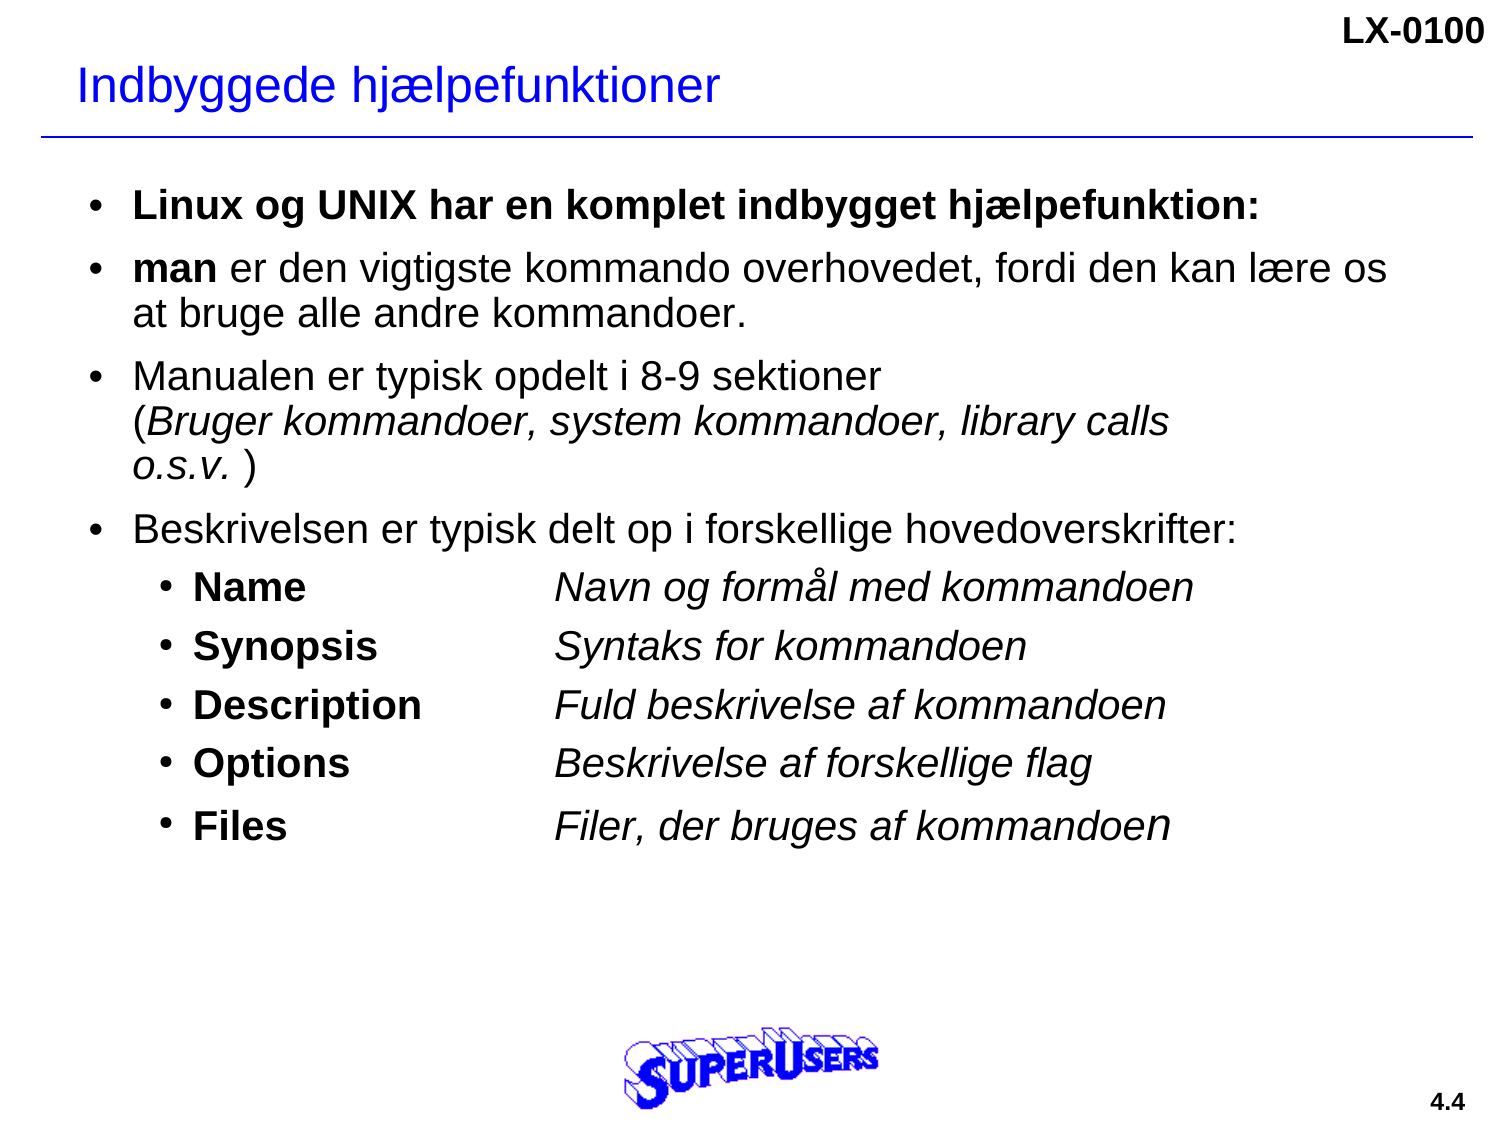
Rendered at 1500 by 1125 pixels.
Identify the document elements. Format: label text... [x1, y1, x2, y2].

title Indbyggede hjælpefunktioner [76, 39, 1424, 126]
picture [620, 1023, 880, 1111]
list Linux og UNIX har en komplet indbygget hjælpefunktion: man er den vigtigste kommando overhovedet, fordi den kan lære os at bruge alle andre kommandoer. Manualen er typisk opdelt i 8-9 sektioner (Bruger kommandoer, system kommandoer, library calls o.s.v. ) Beskrivelsen er typisk delt op i forskellige hovedoverskrifter: Name Navn og formål med kommandoen Synopsis Syntaks for kommandoen Description Fuld beskrivelse af kommandoen Options Beskrivelse af forskellige flag Files Filer, der bruges af kommandoen [88, 183, 1398, 1008]
